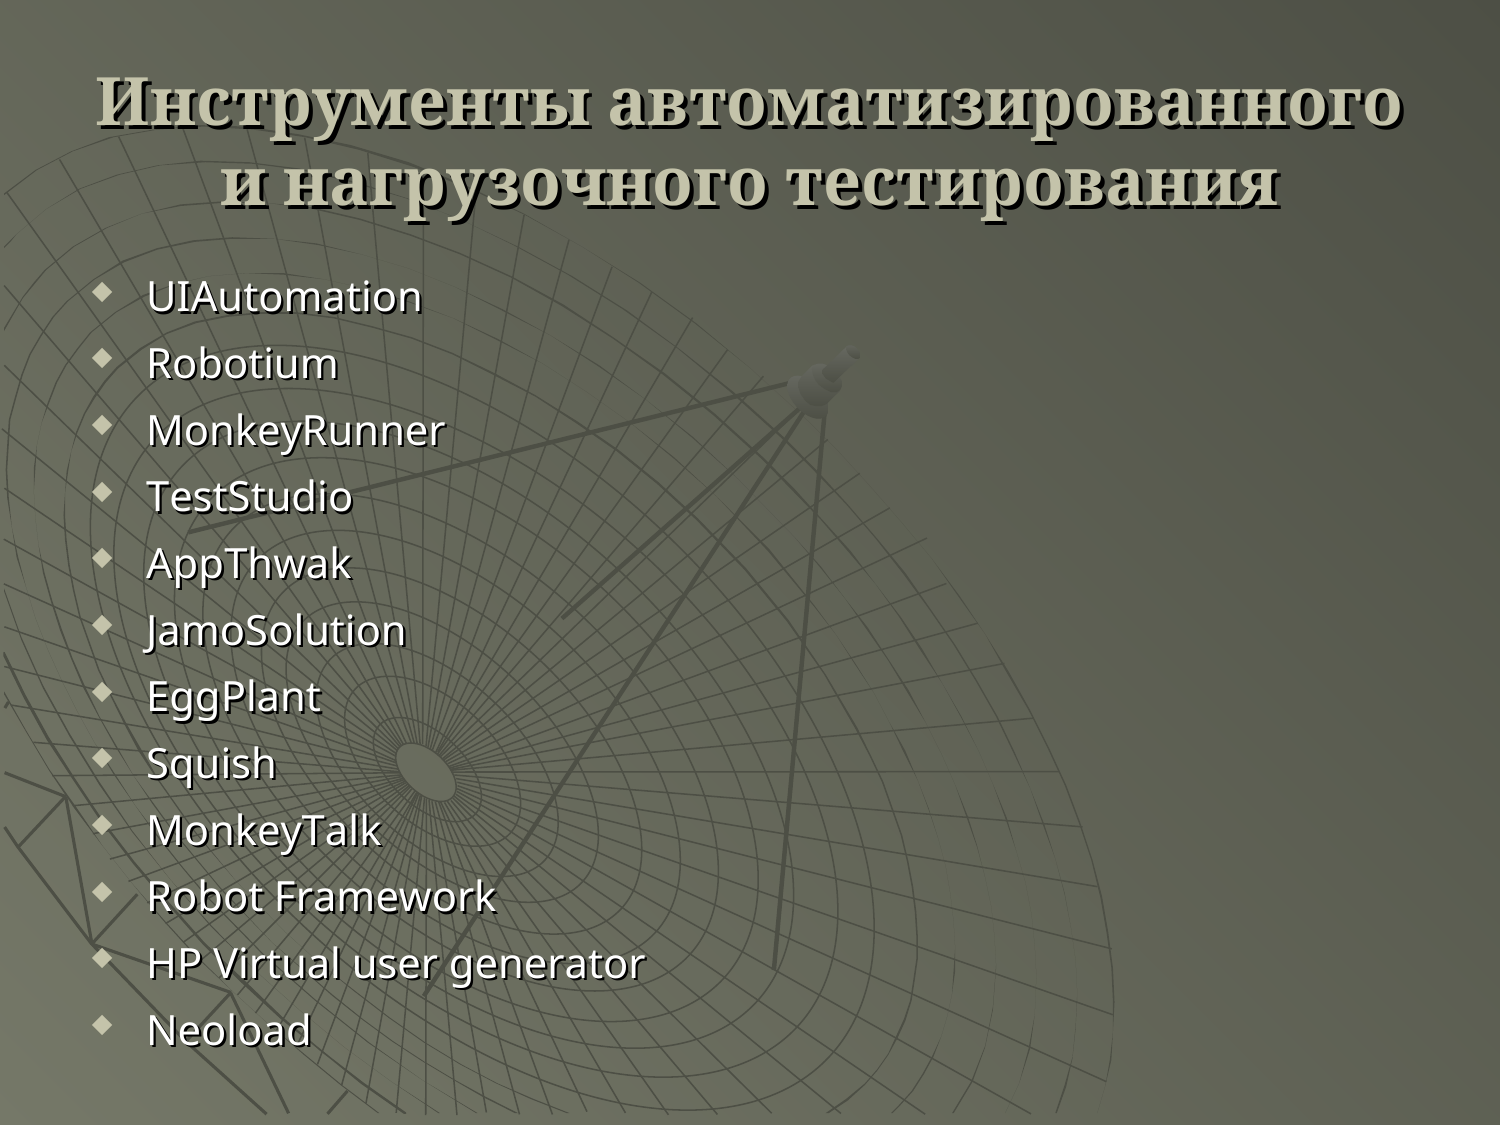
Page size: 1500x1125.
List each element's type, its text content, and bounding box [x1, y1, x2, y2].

title Инструменты автоматизированного и нагрузочного тестирования [75, 21, 1426, 257]
list UIAutomation Robotium MonkeyRunner TestStudio AppThwak JamoSolution EggPlant Squish MonkeyTalk Robot Framework HP Virtual user generator Neoload [75, 262, 1426, 1006]
